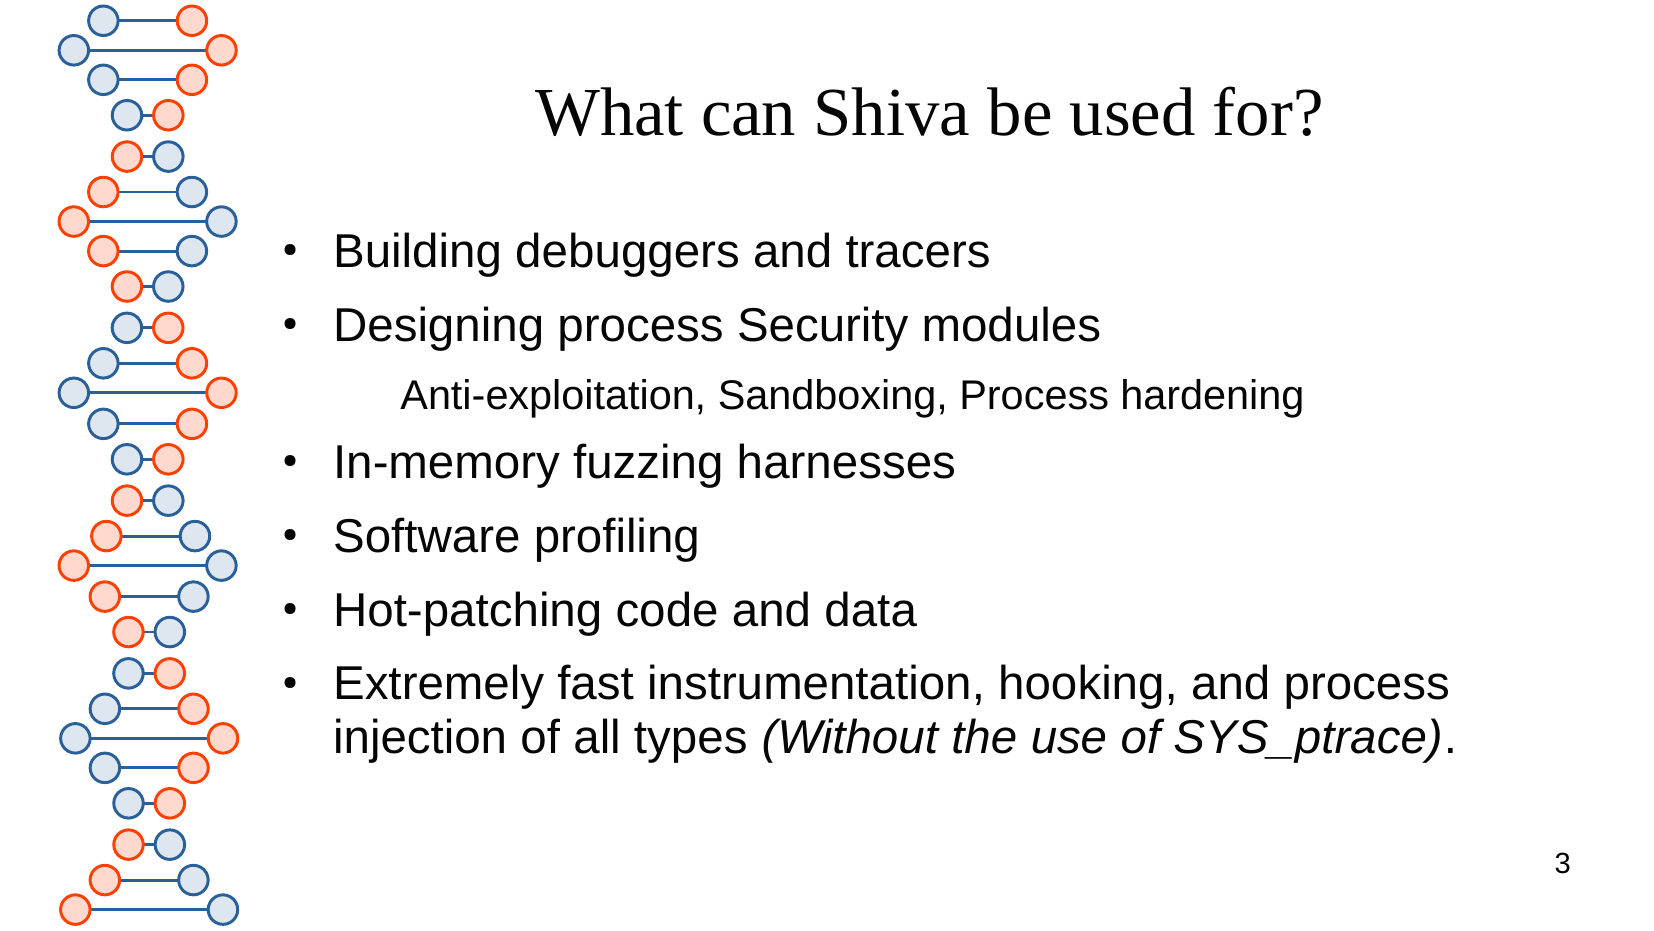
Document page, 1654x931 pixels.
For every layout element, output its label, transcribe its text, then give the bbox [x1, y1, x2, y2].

title What can Shiva be used for? [265, 35, 1595, 189]
list Building debuggers and tracers Designing process Security modules Anti-exploitation, Sandboxing, Process hardening In-memory fuzzing harnesses Software profiling Hot-patching code and data Extremely fast instrumentation, hooking, and process injection of all types (Without the use of SYS_ptrace). [265, 224, 1595, 764]
